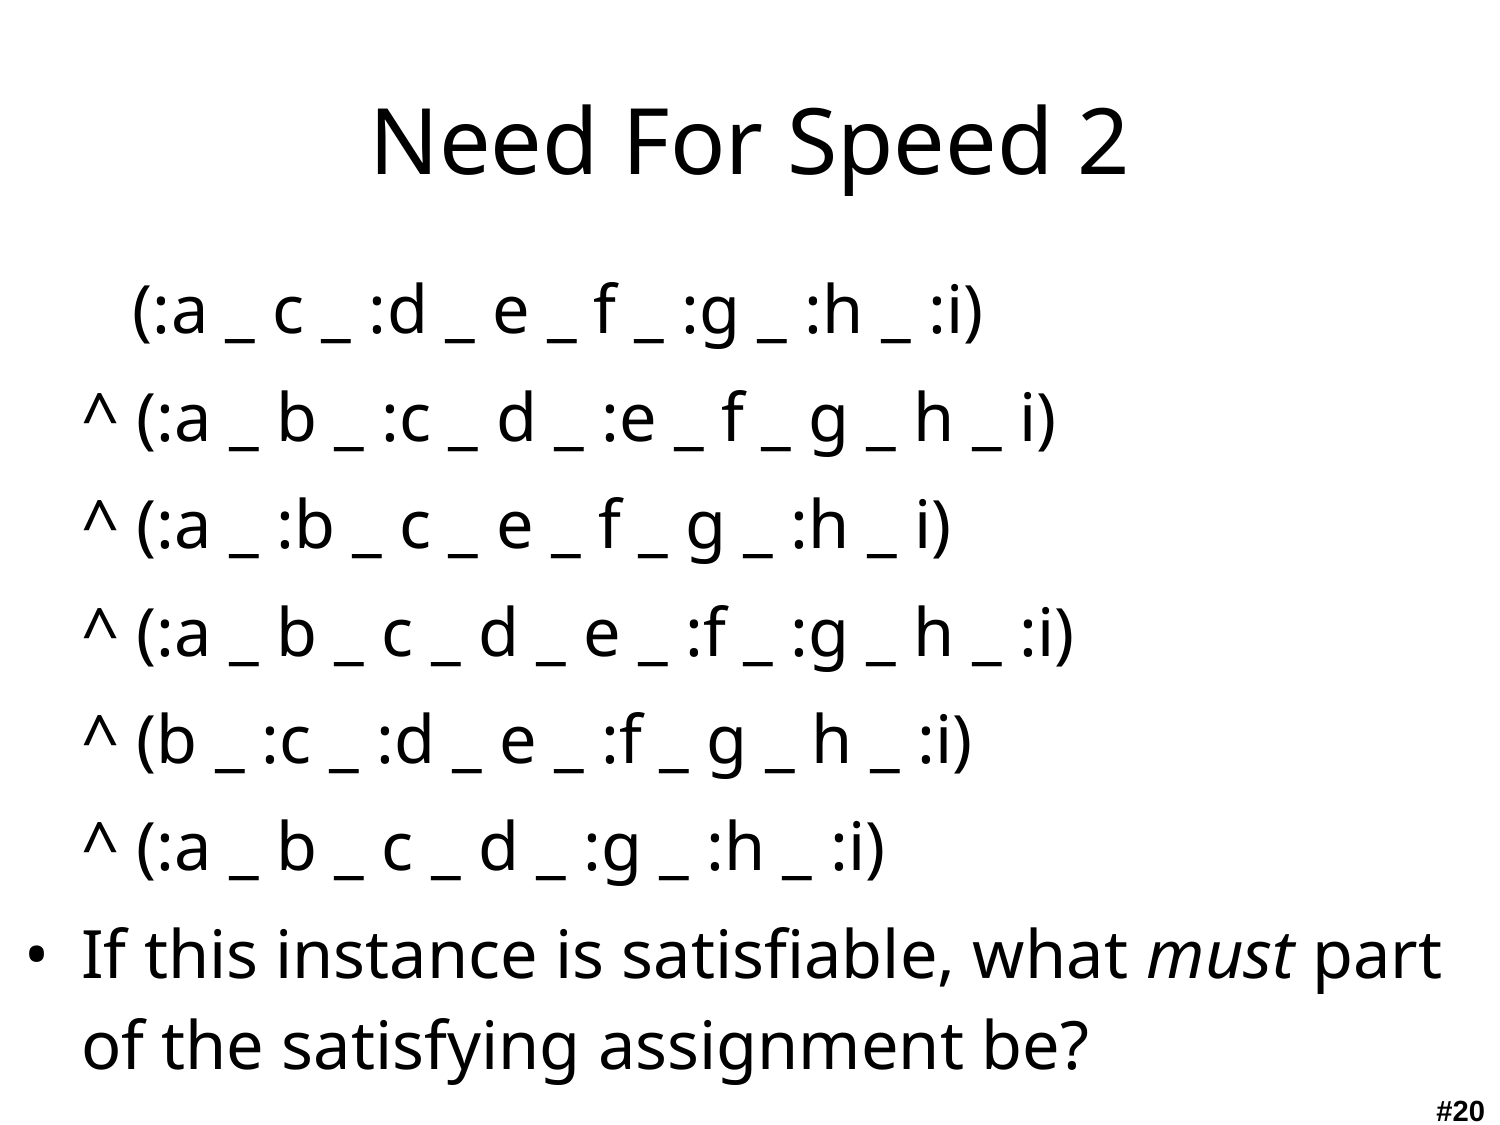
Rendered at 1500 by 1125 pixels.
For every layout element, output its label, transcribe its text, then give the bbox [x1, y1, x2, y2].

list (:a _ c _ :d _ e _ f _ :g _ :h _ :i) ^ (:a _ b _ :c _ d _ :e _ f _ g _ h _ i) ^ (:a _ :b _ c _ e _ f _ g _ :h _ i) ^ (:a _ b _ c _ d _ e _ :f _ :g _ h _ :i) ^ (b _ :c _ :d _ e _ :f _ g _ h _ :i) ^ (:a _ b _ c _ d _ :g _ :h _ :i) If this instance is satisfiable, what must part of the satisfying assignment be? [24, 262, 1476, 1101]
title Need For Speed 2 [24, 45, 1476, 233]
